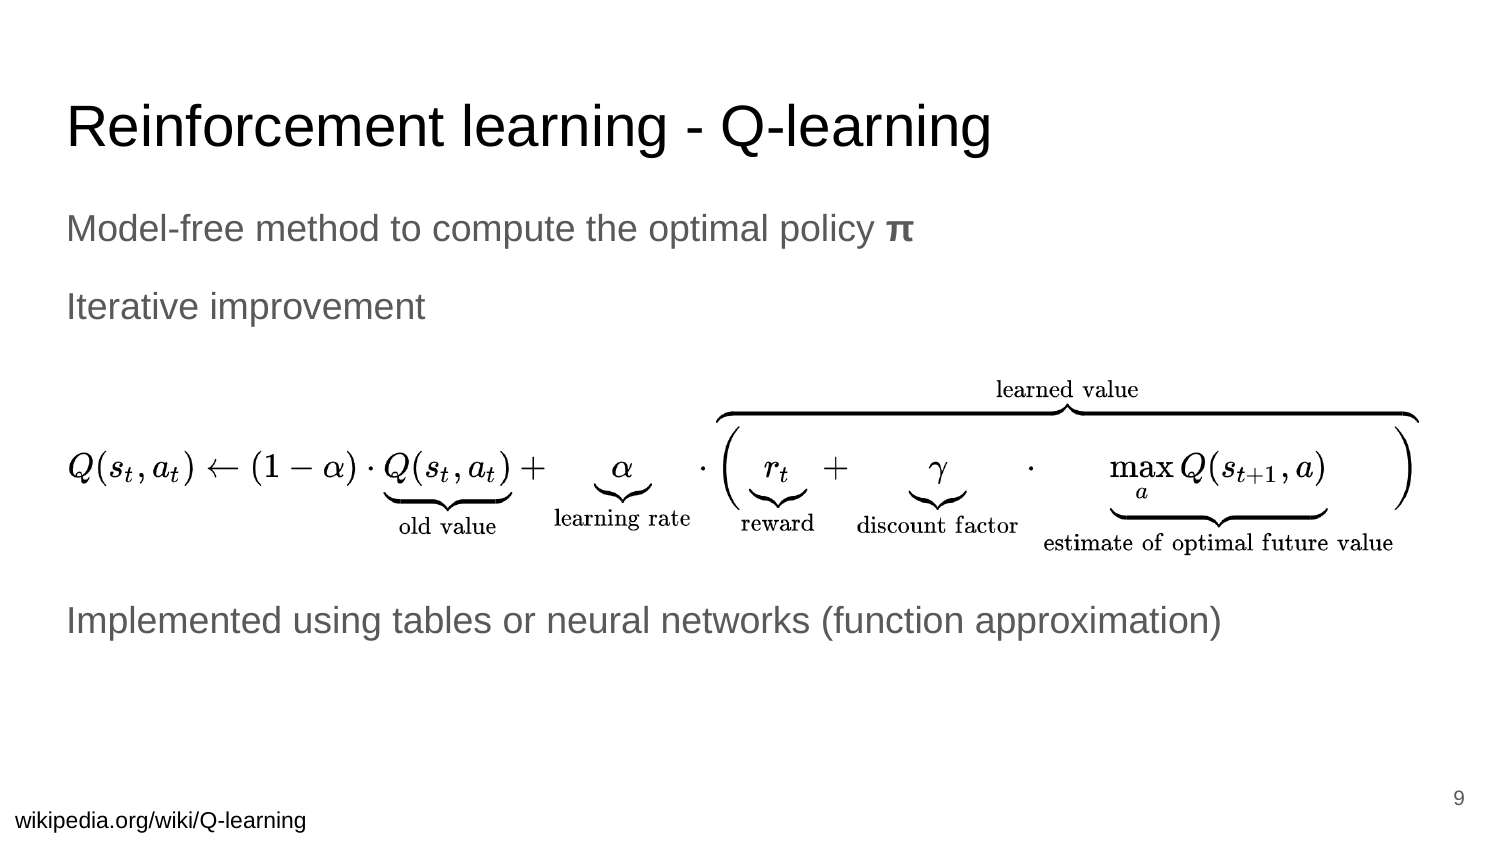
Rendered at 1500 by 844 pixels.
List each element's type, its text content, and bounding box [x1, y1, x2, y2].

text_box wikipedia.org/wiki/Q-learning [0, 790, 1112, 844]
list Model-free method to compute the optimal policy π Iterative improvement Implemented using tables or neural networks (function approximation) [51, 189, 1449, 750]
picture [67, 374, 1433, 558]
slide_number <number> [1389, 764, 1480, 830]
title Reinforcement learning - Q-learning [51, 72, 1449, 167]
